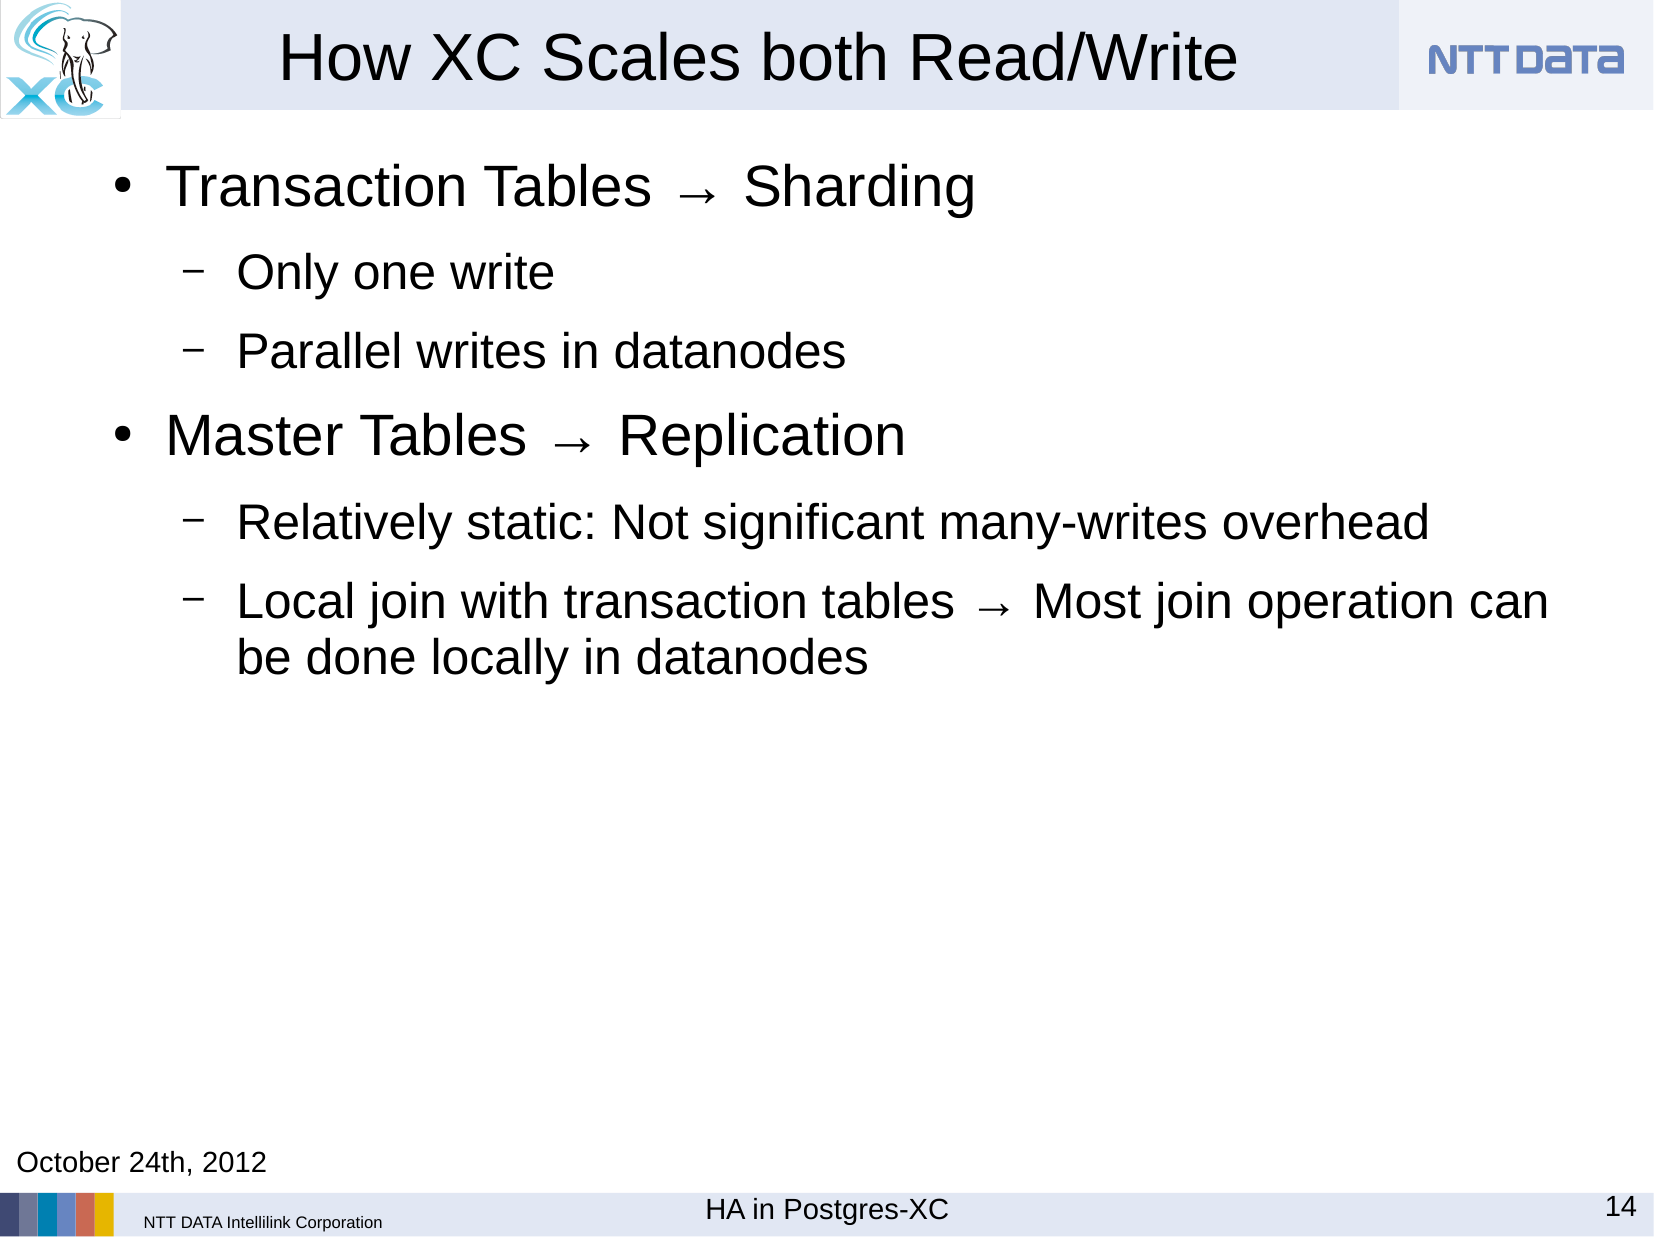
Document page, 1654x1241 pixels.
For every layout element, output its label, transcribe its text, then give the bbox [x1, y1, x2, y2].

list Transaction Tables → Sharding Only one write Parallel writes in datanodes Master Tables → Replication Relatively static: Not significant many-writes overhead Local join with transaction tables → Most join operation can be done locally in datanodes [94, 153, 1583, 873]
picture [0, 0, 121, 119]
picture [1429, 45, 1624, 74]
title How XC Scales both Read/Write [120, 3, 1399, 110]
